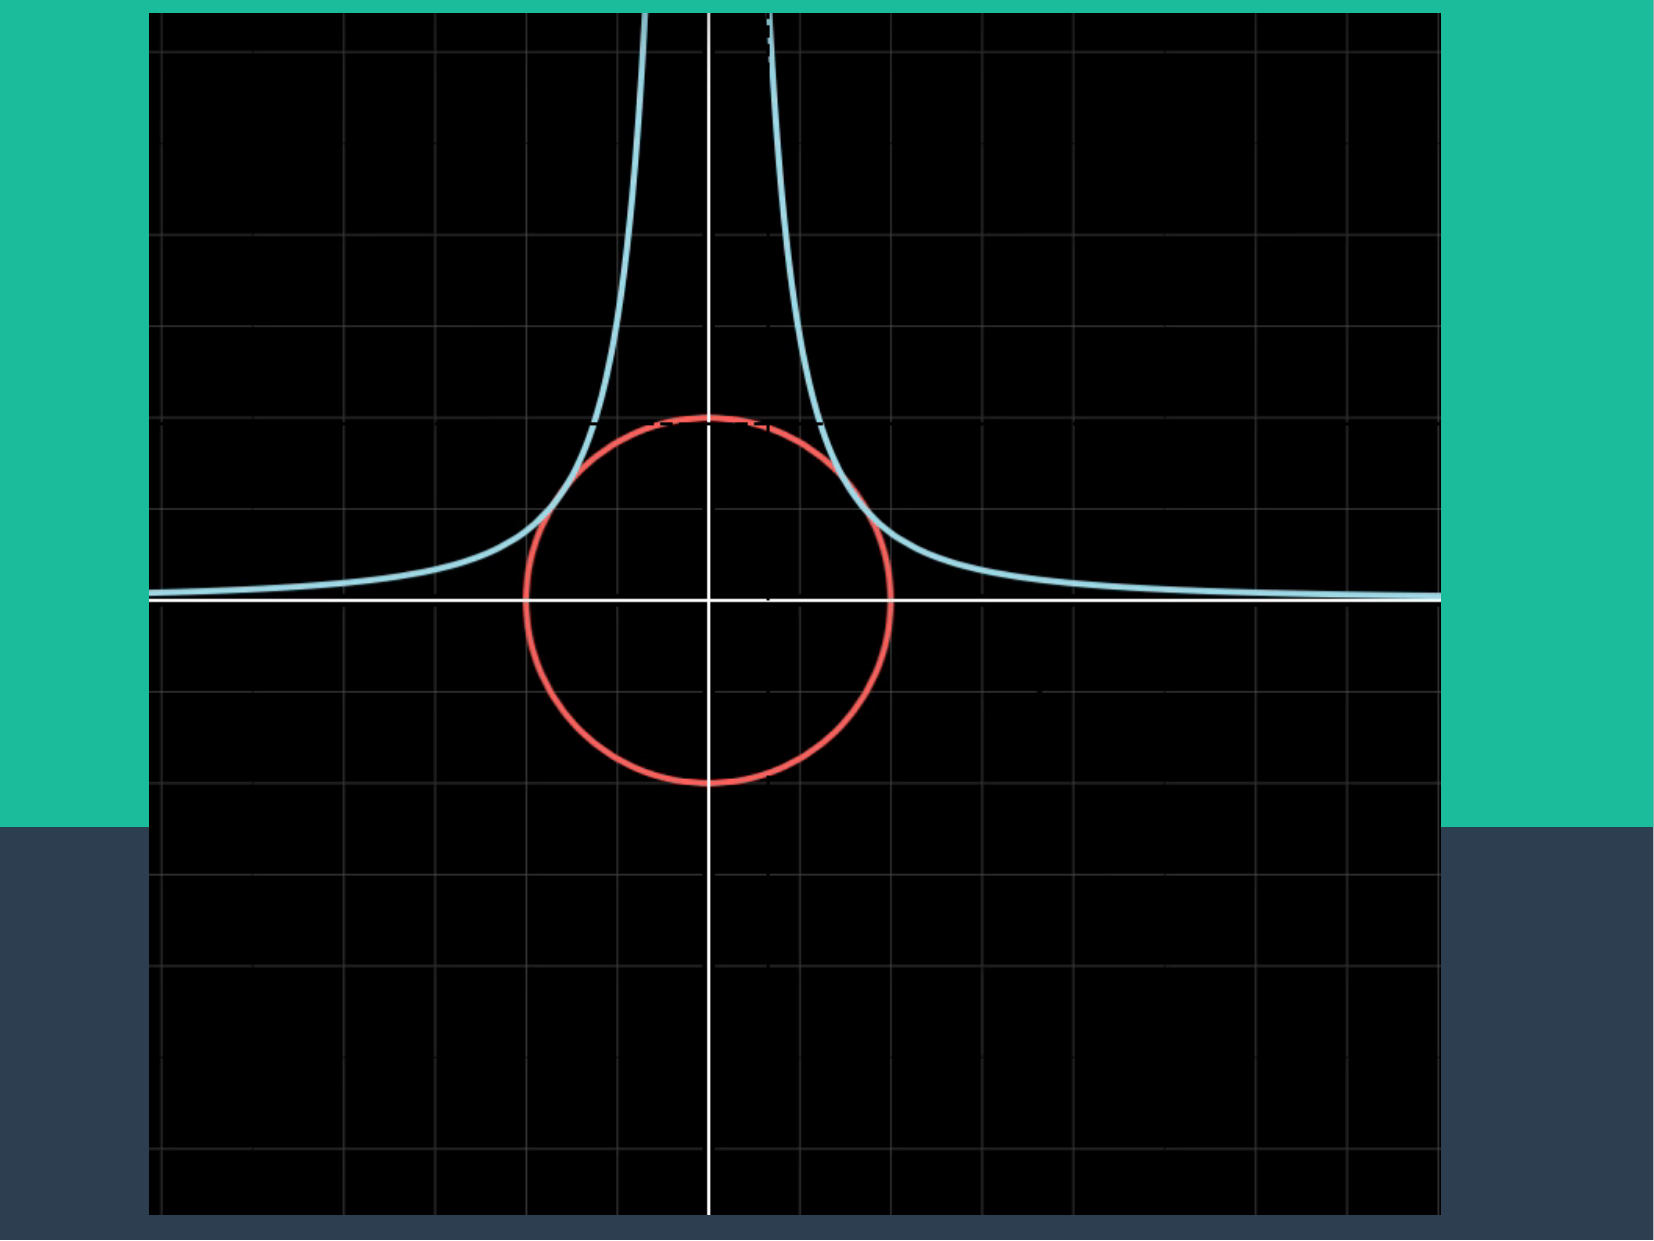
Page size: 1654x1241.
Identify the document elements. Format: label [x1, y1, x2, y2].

picture [149, 13, 1441, 1216]
